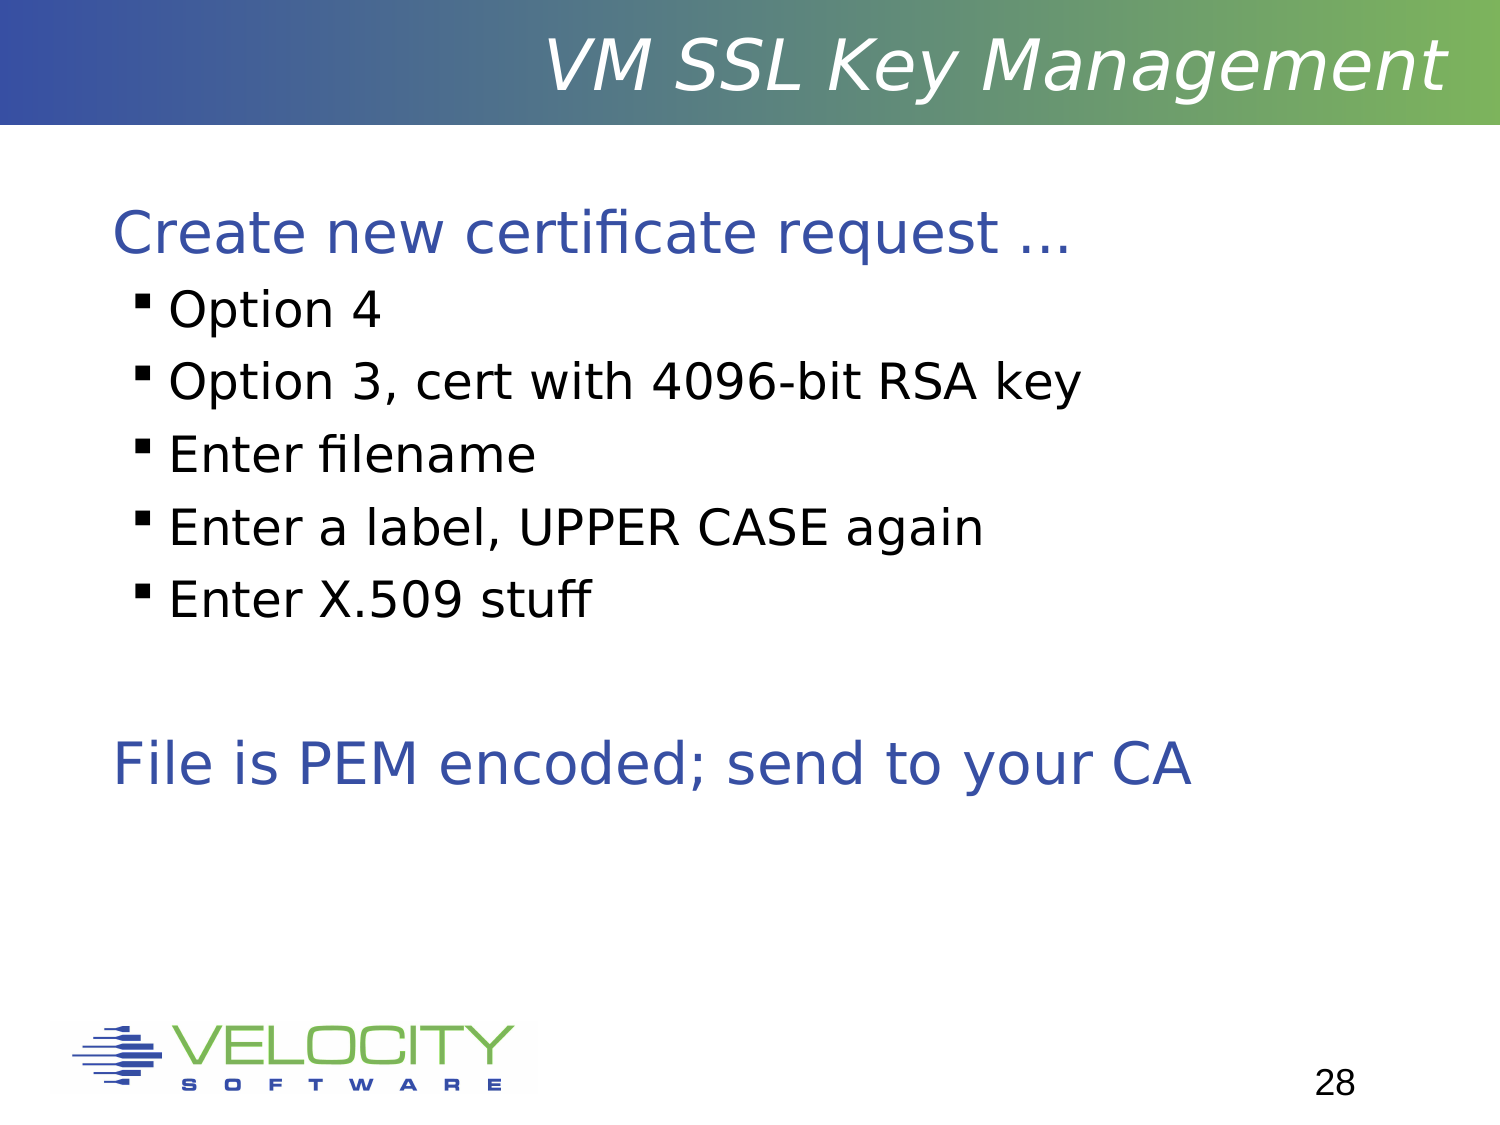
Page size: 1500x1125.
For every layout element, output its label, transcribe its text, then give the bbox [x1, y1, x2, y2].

title VM SSL Key Management [62, 12, 1463, 113]
list Create new certificate request ... Option 4 Option 3, cert with 4096-bit RSA key Enter filename Enter a label, UPPER CASE again Enter X.509 stuff File is PEM encoded; send to your CA [70, 187, 1438, 988]
picture [50, 1021, 538, 1094]
